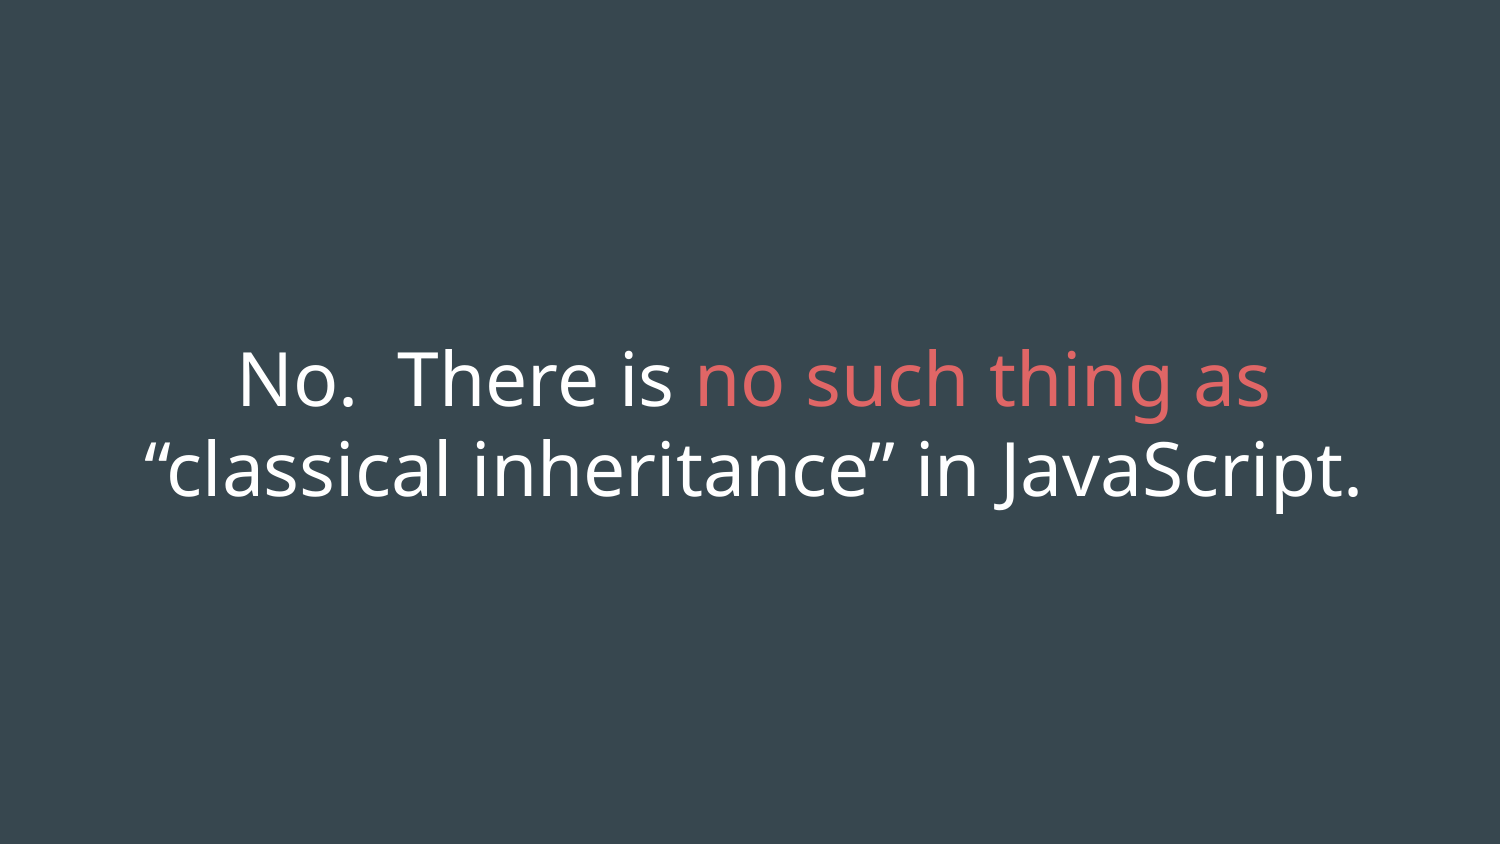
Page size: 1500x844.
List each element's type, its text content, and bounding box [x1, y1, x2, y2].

title No. There is no such thing as “classical inheritance” in JavaScript. [110, 351, 1399, 493]
